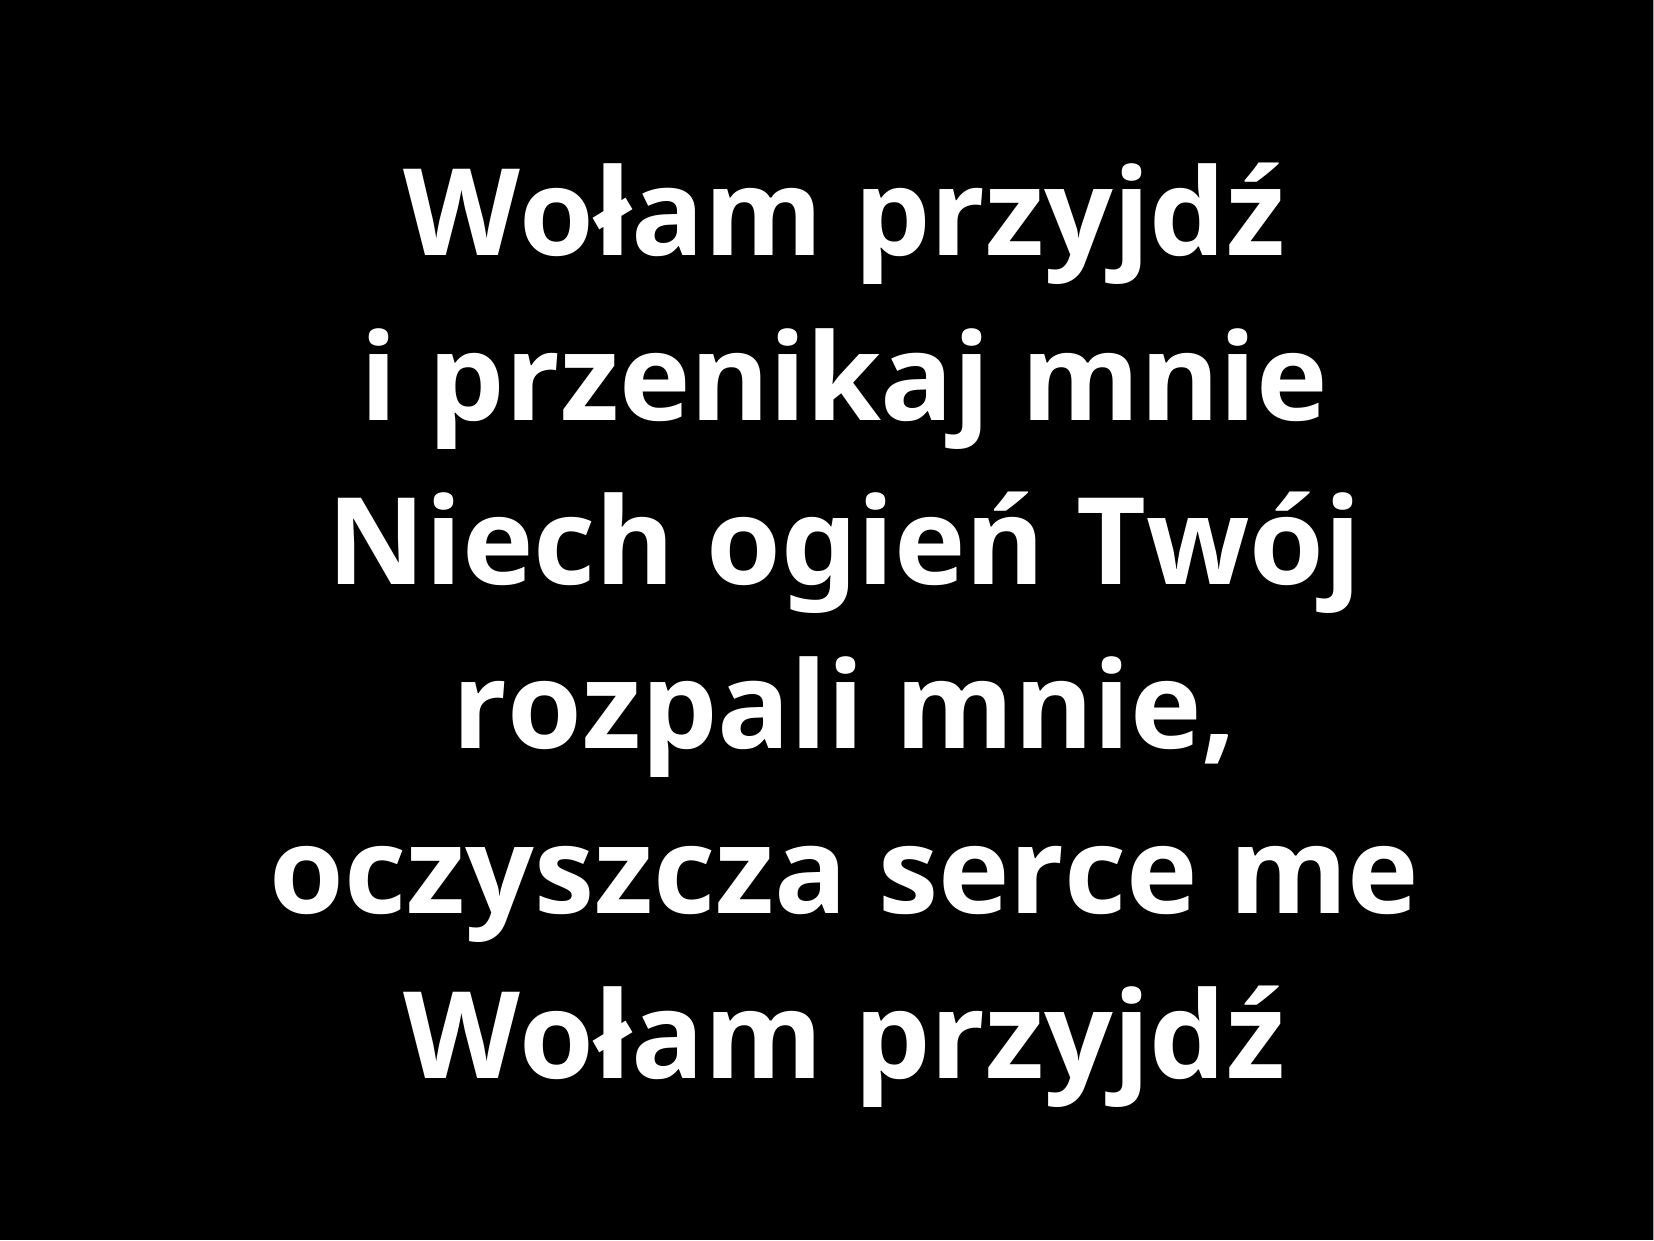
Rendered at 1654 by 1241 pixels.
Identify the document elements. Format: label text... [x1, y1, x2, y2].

subtitle Wołam przyjdź i przenikaj mnie Niech ogień Twój rozpali mnie, oczyszcza serce me Wołam przyjdź [0, 0, 1654, 1241]
